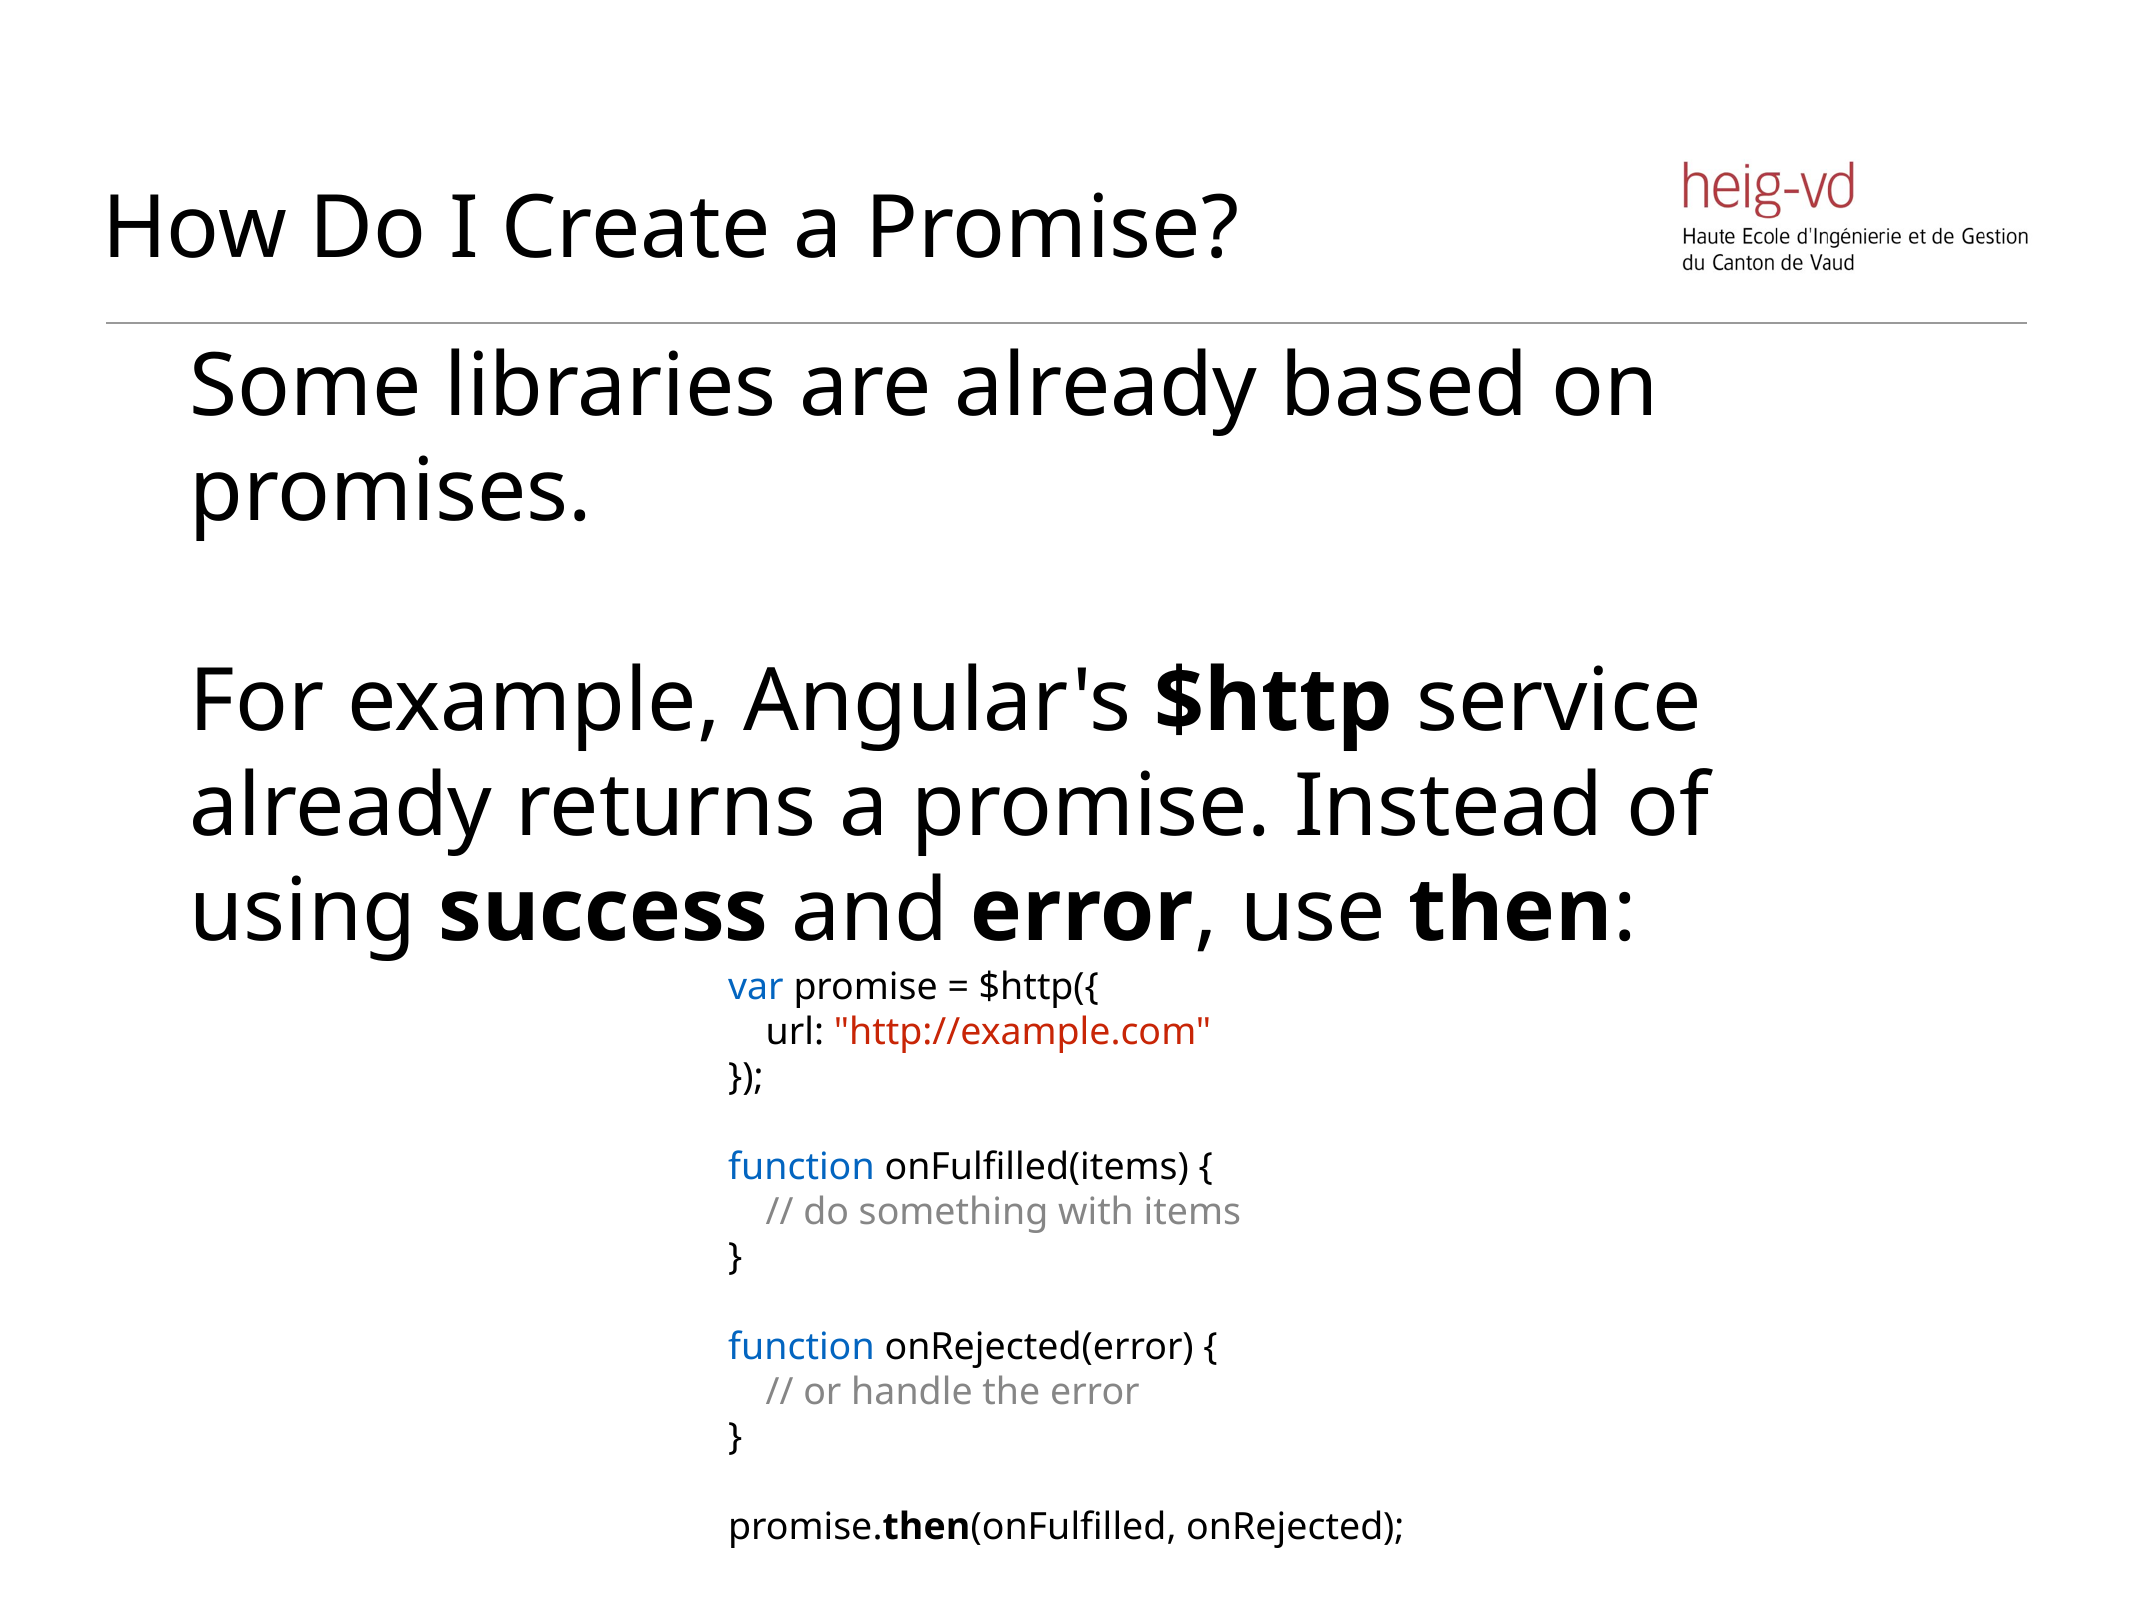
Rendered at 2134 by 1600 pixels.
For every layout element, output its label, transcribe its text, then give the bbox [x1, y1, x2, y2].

text_box var promise = $http({ url: "http://example.com" }); function onFulfilled(items) { // do something with items } function onRejected(error) { // or handle the error } promise.then(onFulfilled, onRejected); [719, 967, 1414, 1555]
text_box Some libraries are already based on promises. For example, Angular's $http service already returns a promise. Instead of using success and error, use then: [181, 319, 1952, 967]
title How Do I Create a Promise? [93, 54, 2040, 284]
